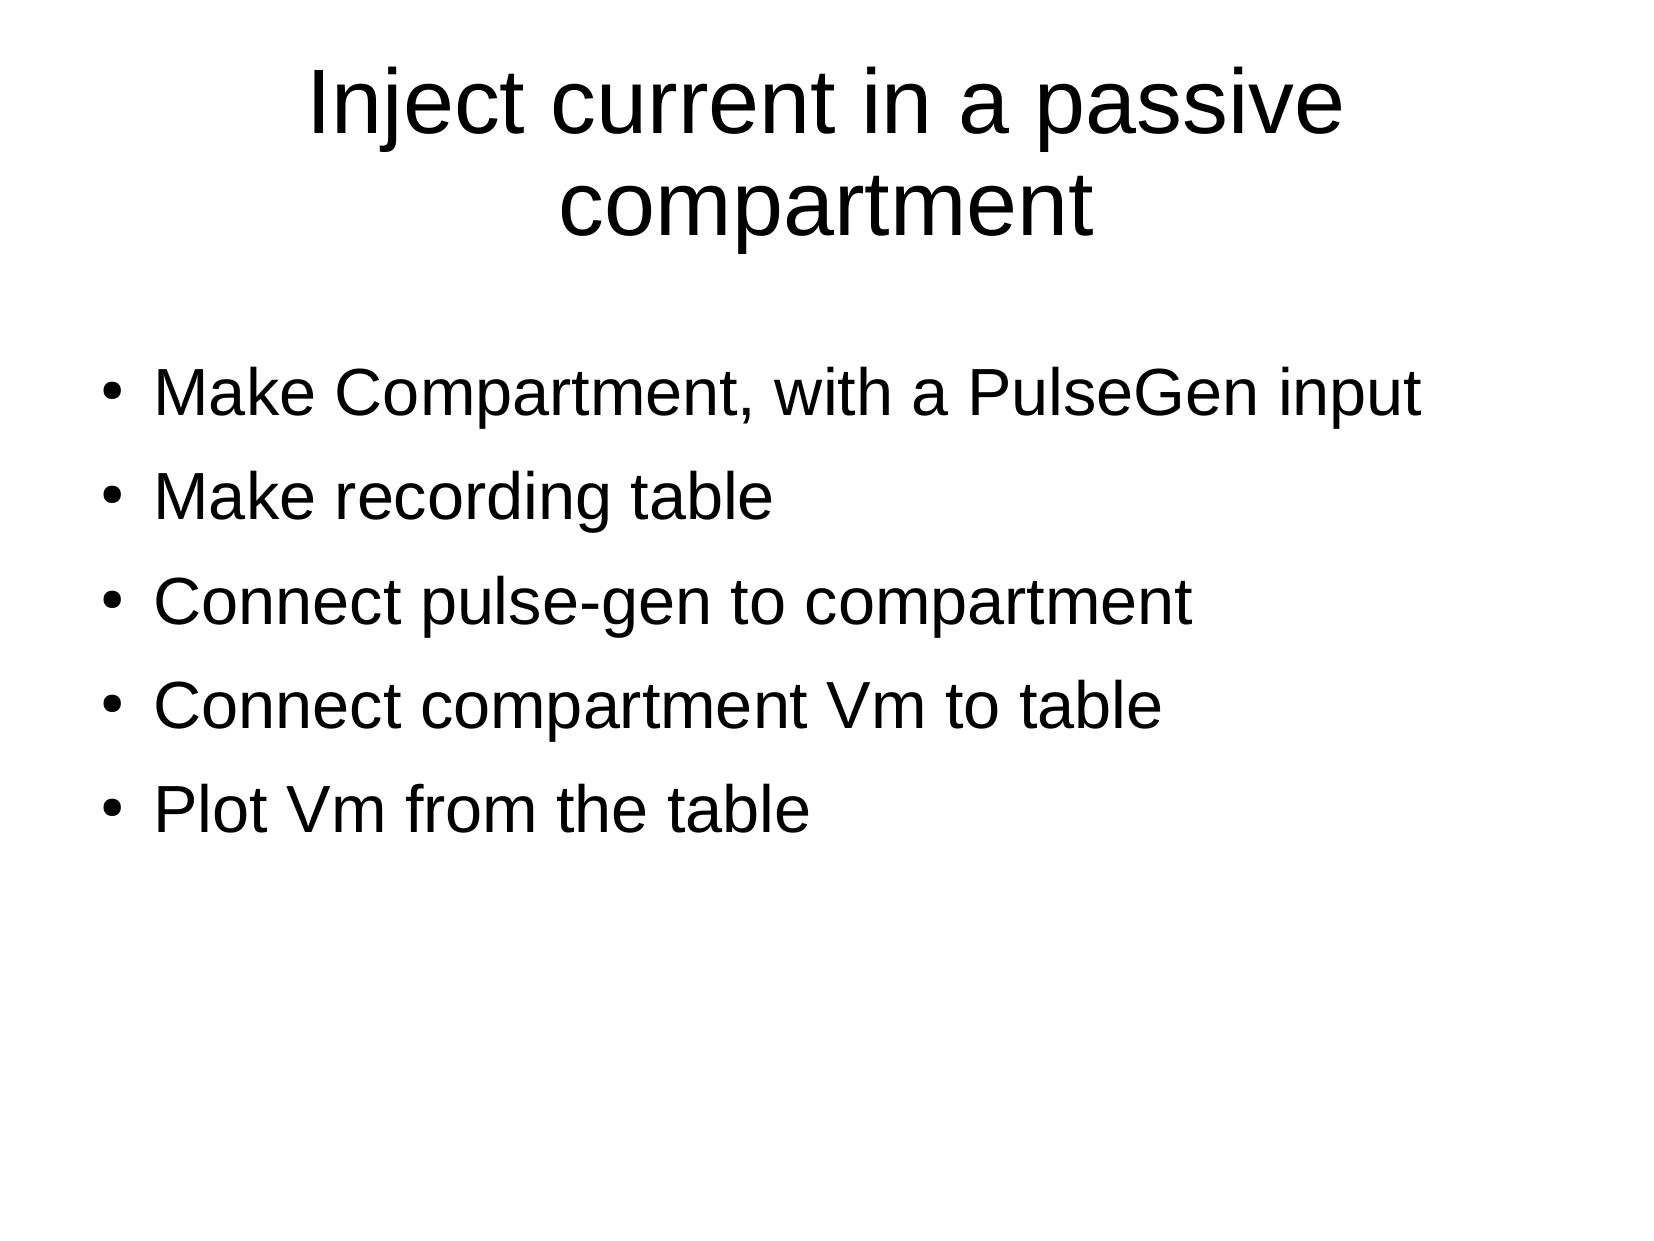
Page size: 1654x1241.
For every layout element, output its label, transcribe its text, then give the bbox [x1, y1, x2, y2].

title Inject current in a passive compartment [82, 49, 1571, 257]
list Make Compartment, with a PulseGen input Make recording table Connect pulse-gen to compartment Connect compartment Vm to table Plot Vm from the table [82, 355, 1571, 1075]
